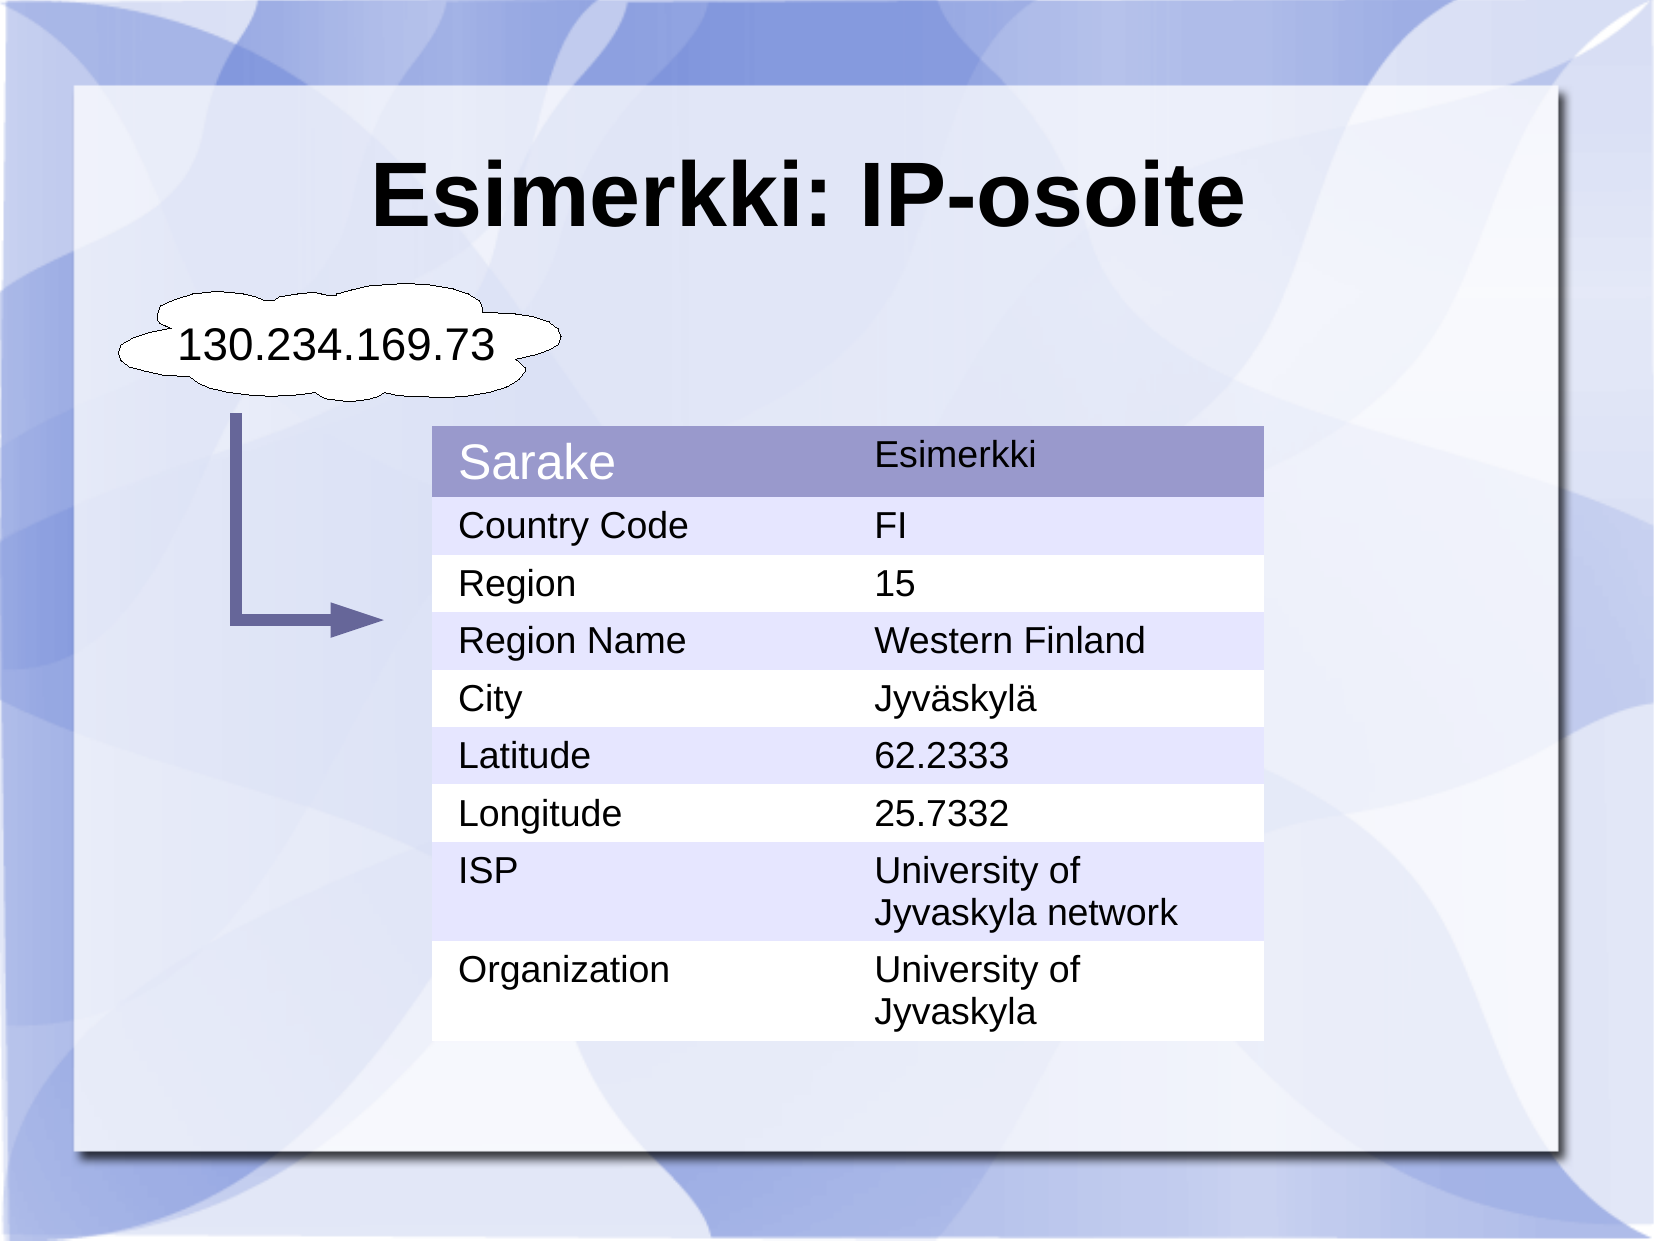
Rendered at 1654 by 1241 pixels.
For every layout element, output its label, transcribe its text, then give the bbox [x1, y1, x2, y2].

table_header Esimerkki [848, 426, 1264, 497]
table_cell Longitude [432, 784, 848, 842]
table_cell Western Finland [848, 612, 1264, 670]
table_cell Latitude [432, 727, 848, 784]
table_header Sarake [432, 426, 848, 497]
table_cell 62.2333 [848, 727, 1264, 784]
table_cell FI [848, 497, 1264, 555]
title Esimerkki: IP-osoite [82, 90, 1536, 298]
table_cell Region [432, 555, 848, 612]
text_box 130.234.169.73 [177, 318, 680, 371]
table_cell University of Jyvaskyla [848, 941, 1264, 1041]
text_box [118, 298, 538, 402]
table_cell Region Name [432, 612, 848, 670]
table_cell Jyväskylä [848, 670, 1264, 727]
table_cell 25.7332 [848, 784, 1264, 842]
table_cell City [432, 670, 848, 727]
table_cell 15 [848, 555, 1264, 612]
picture [0, 0, 1654, 1241]
table_cell Organization [432, 941, 848, 1041]
table_cell ISP [432, 842, 848, 941]
table_cell Country Code [432, 497, 848, 555]
table_cell University of Jyvaskyla network [848, 842, 1264, 941]
